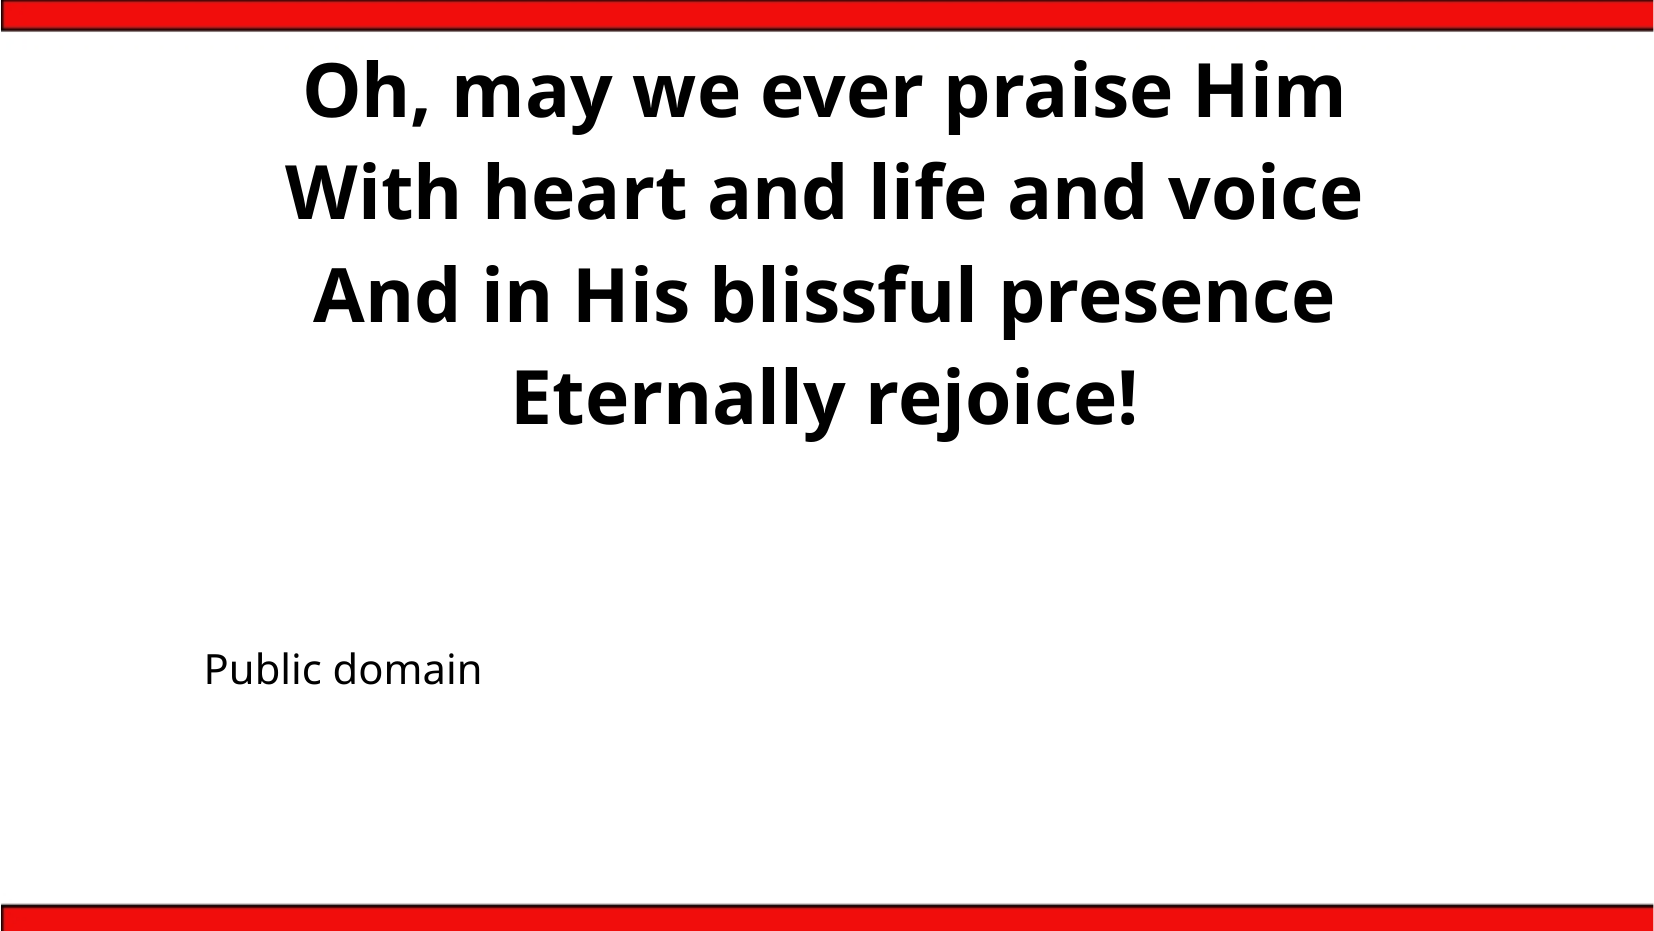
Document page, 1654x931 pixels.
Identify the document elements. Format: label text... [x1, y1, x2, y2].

text_box Oh, may we ever praise Him With heart and life and voice And in His blissful presence Eternally rejoice! Public domain [60, 30, 1591, 760]
picture [1, 0, 1654, 931]
